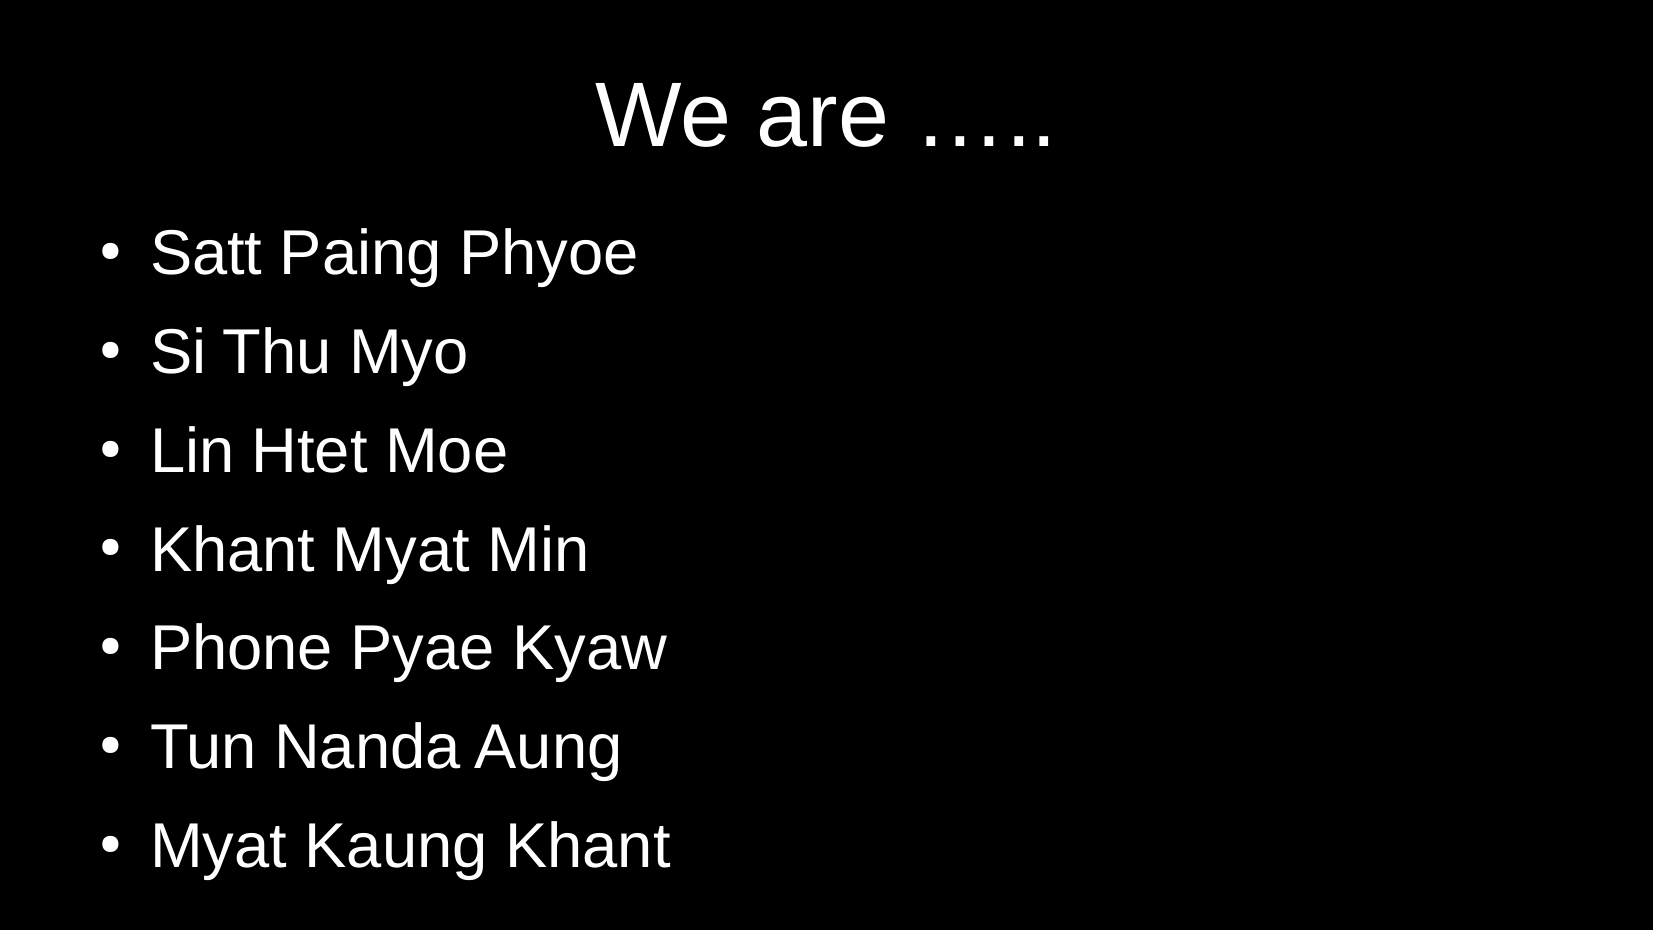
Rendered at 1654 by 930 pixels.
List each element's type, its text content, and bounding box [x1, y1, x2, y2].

title We are ….. [82, 37, 1571, 193]
list Satt Paing Phyoe Si Thu Myo Lin Htet Moe Khant Myat Min Phone Pyae Kyaw Tun Nanda Aung Myat Kaung Khant [82, 217, 1571, 886]
